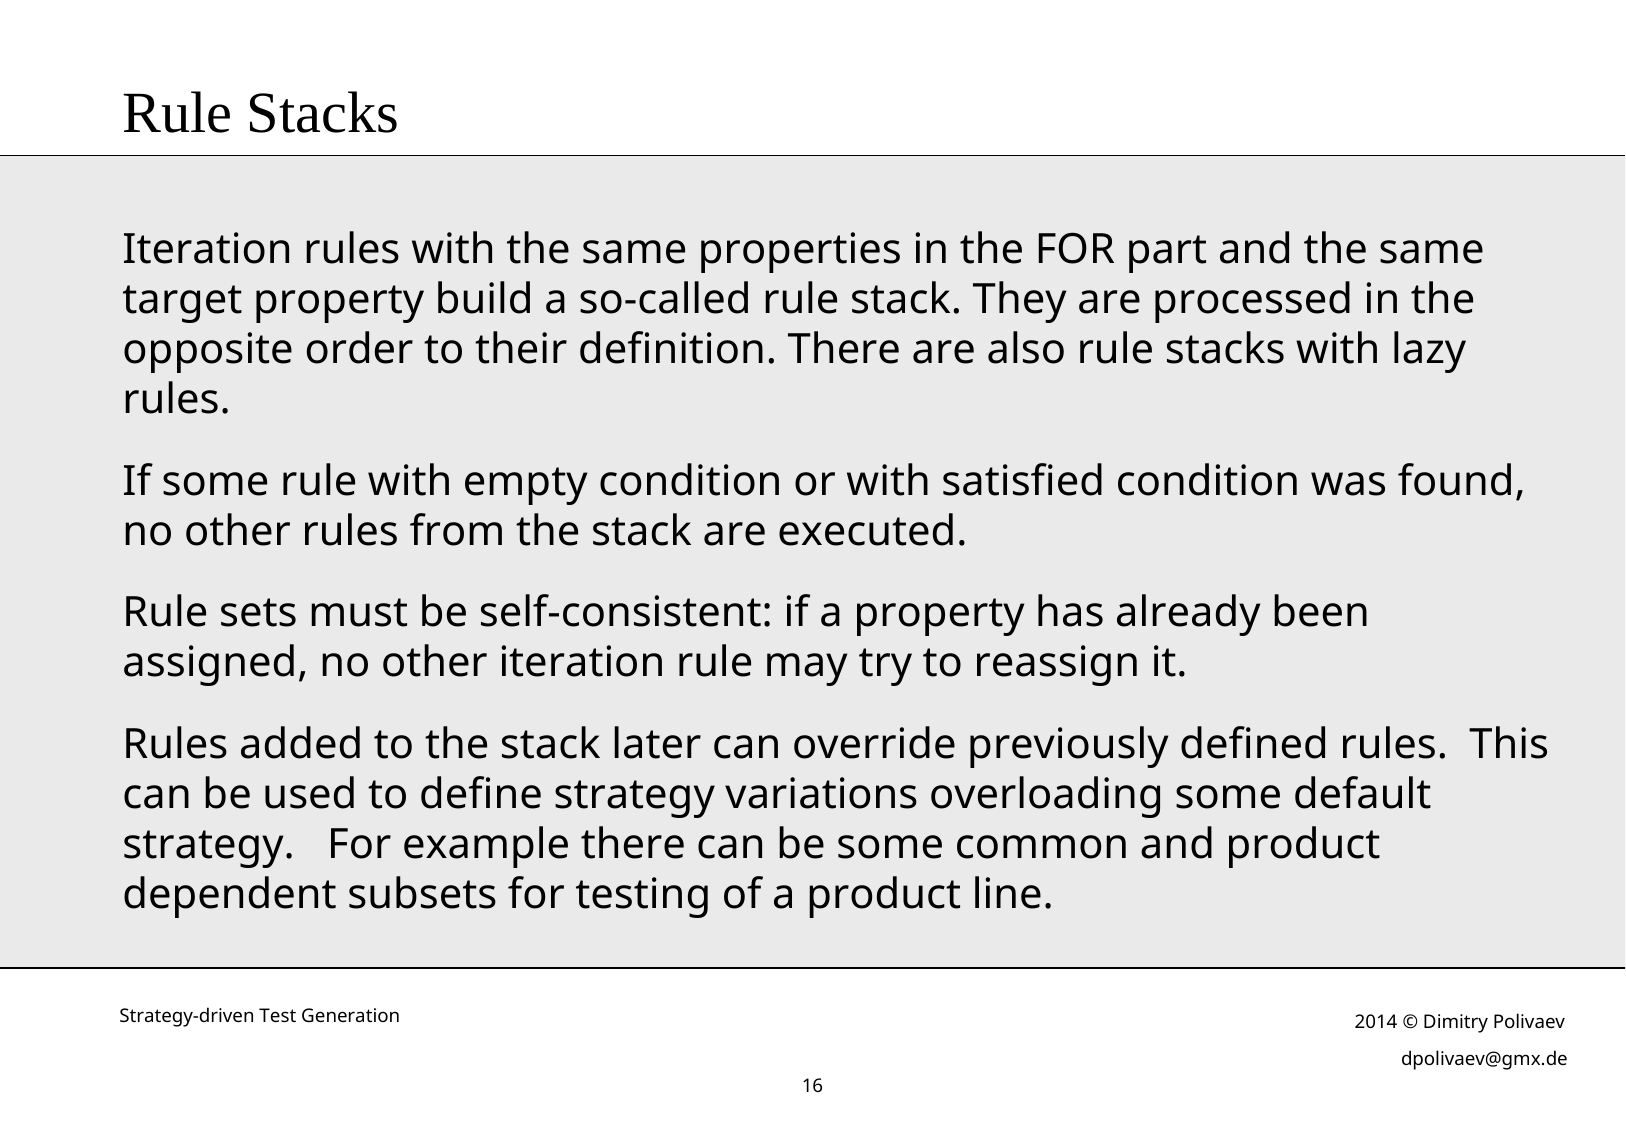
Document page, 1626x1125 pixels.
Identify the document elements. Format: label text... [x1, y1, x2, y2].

title Rule Stacks [122, 70, 1501, 145]
list Iteration rules with the same properties in the FOR part and the same target property build a so-called rule stack. They are processed in the opposite order to their definition. There are also rule stacks with lazy rules. If some rule with empty condition or with satisfied condition was found, no other rules from the stack are executed. Rule sets must be self-consistent: if a property has already been assigned, no other iteration rule may try to reassign it. Rules added to the stack later can override previously defined rules. This can be used to define strategy variations overloading some default strategy. For example there can be some common and product dependent subsets for testing of a product line. [122, 222, 1559, 949]
